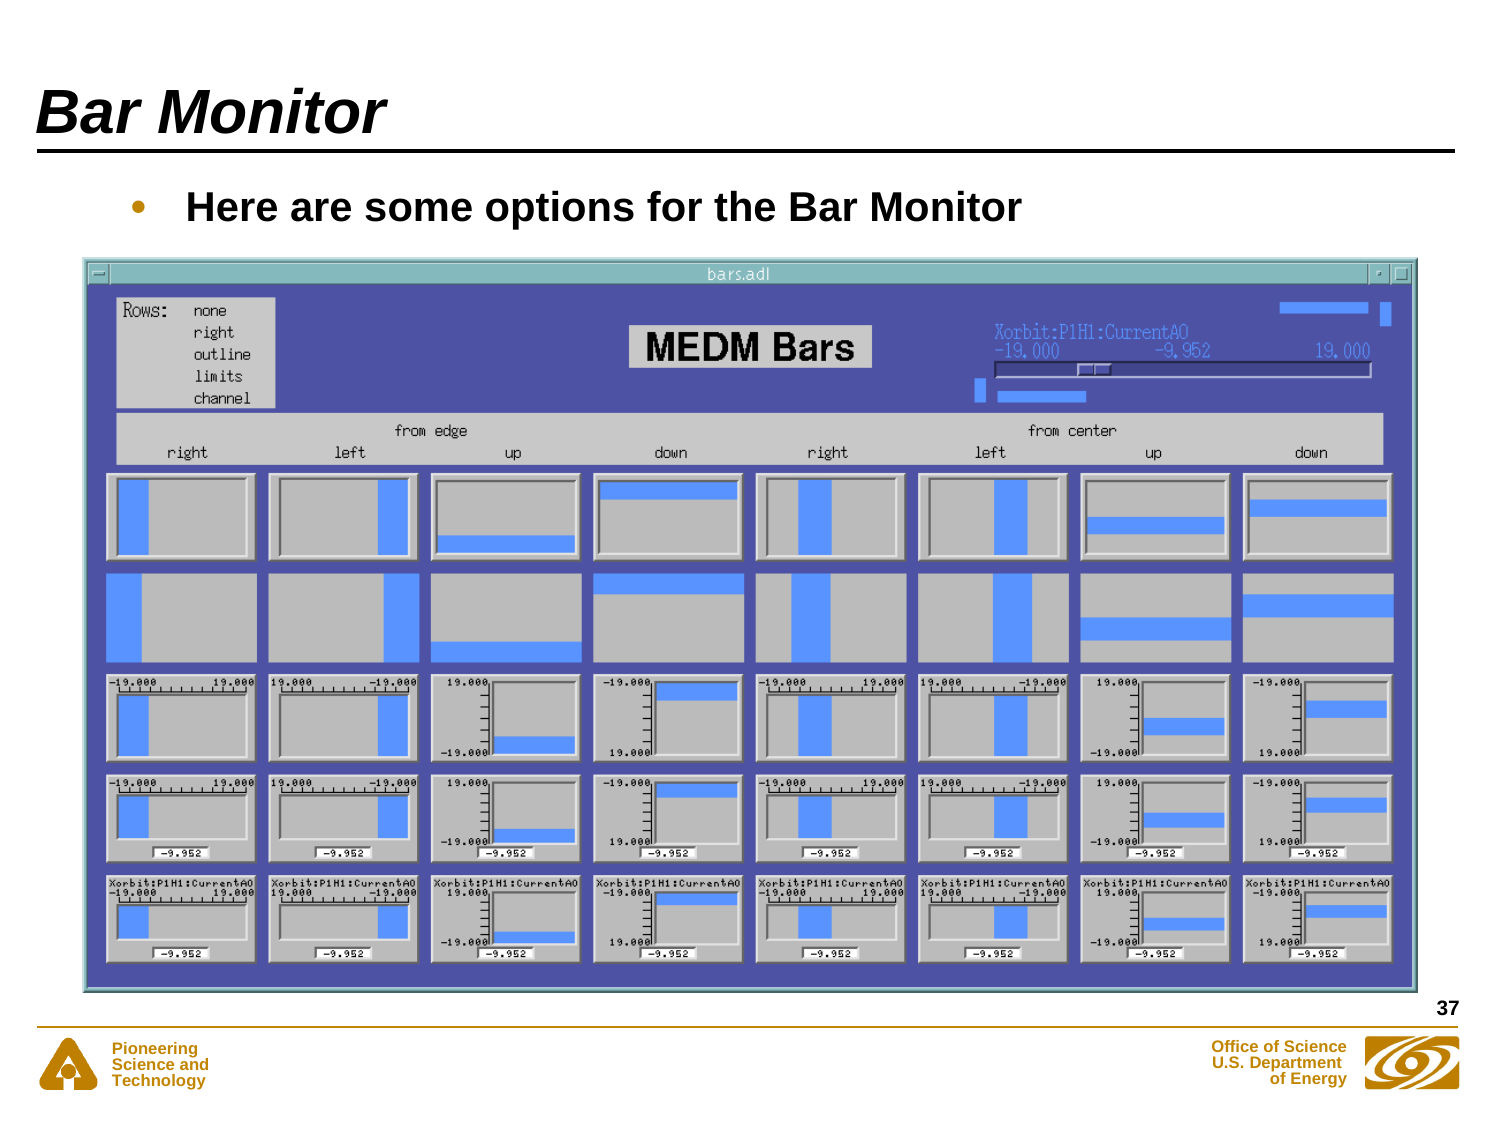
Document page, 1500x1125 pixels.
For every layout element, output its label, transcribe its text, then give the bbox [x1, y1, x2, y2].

picture [82, 257, 1418, 993]
picture [1362, 1032, 1463, 1093]
picture [35, 1034, 101, 1094]
list Here are some options for the Bar Monitor [114, 175, 1459, 241]
title Bar Monitor [21, 75, 1459, 154]
